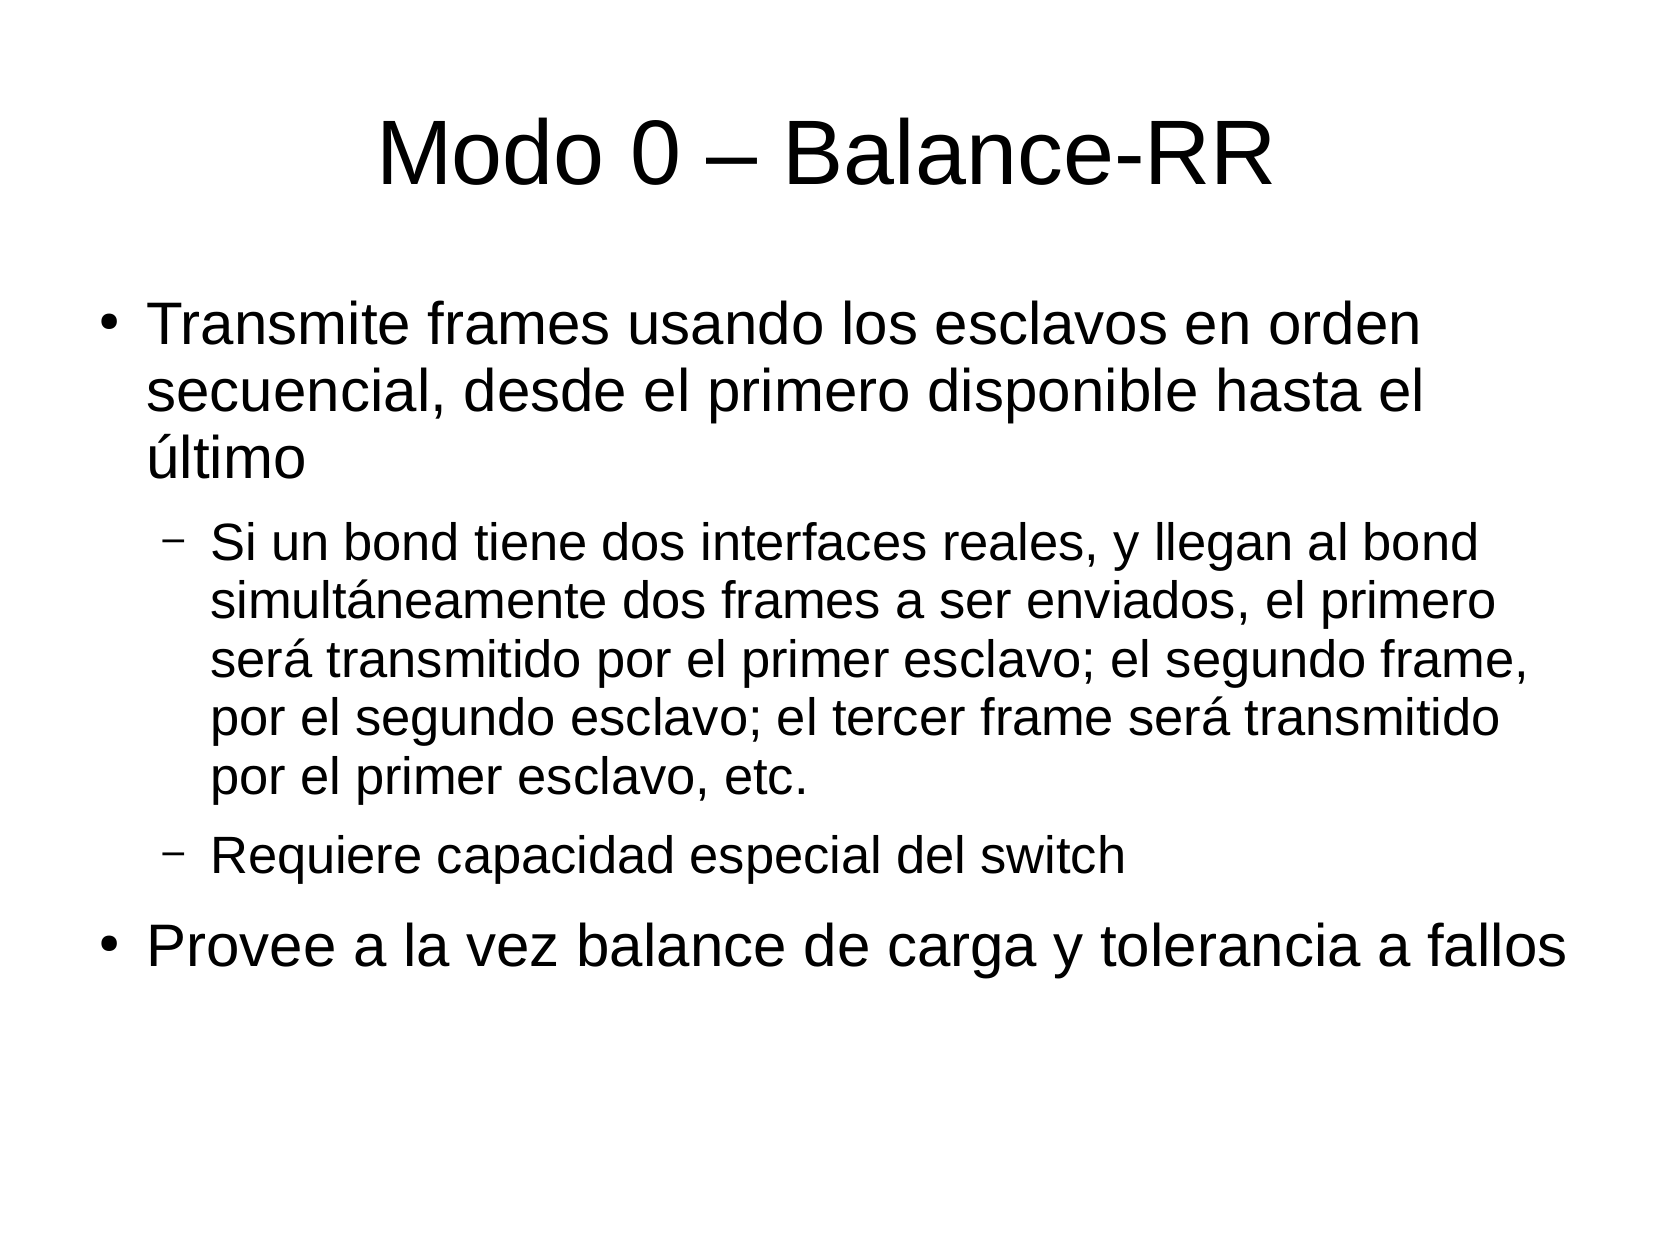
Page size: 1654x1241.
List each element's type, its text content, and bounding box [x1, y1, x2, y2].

list Transmite frames usando los esclavos en orden secuencial, desde el primero disponible hasta el último Si un bond tiene dos interfaces reales, y llegan al bond simultáneamente dos frames a ser enviados, el primero será transmitido por el primer esclavo; el segundo frame, por el segundo esclavo; el tercer frame será transmitido por el primer esclavo, etc. Requiere capacidad especial del switch Provee a la vez balance de carga y tolerancia a fallos [82, 290, 1571, 1010]
title Modo 0 – Balance-RR [82, 49, 1571, 257]
